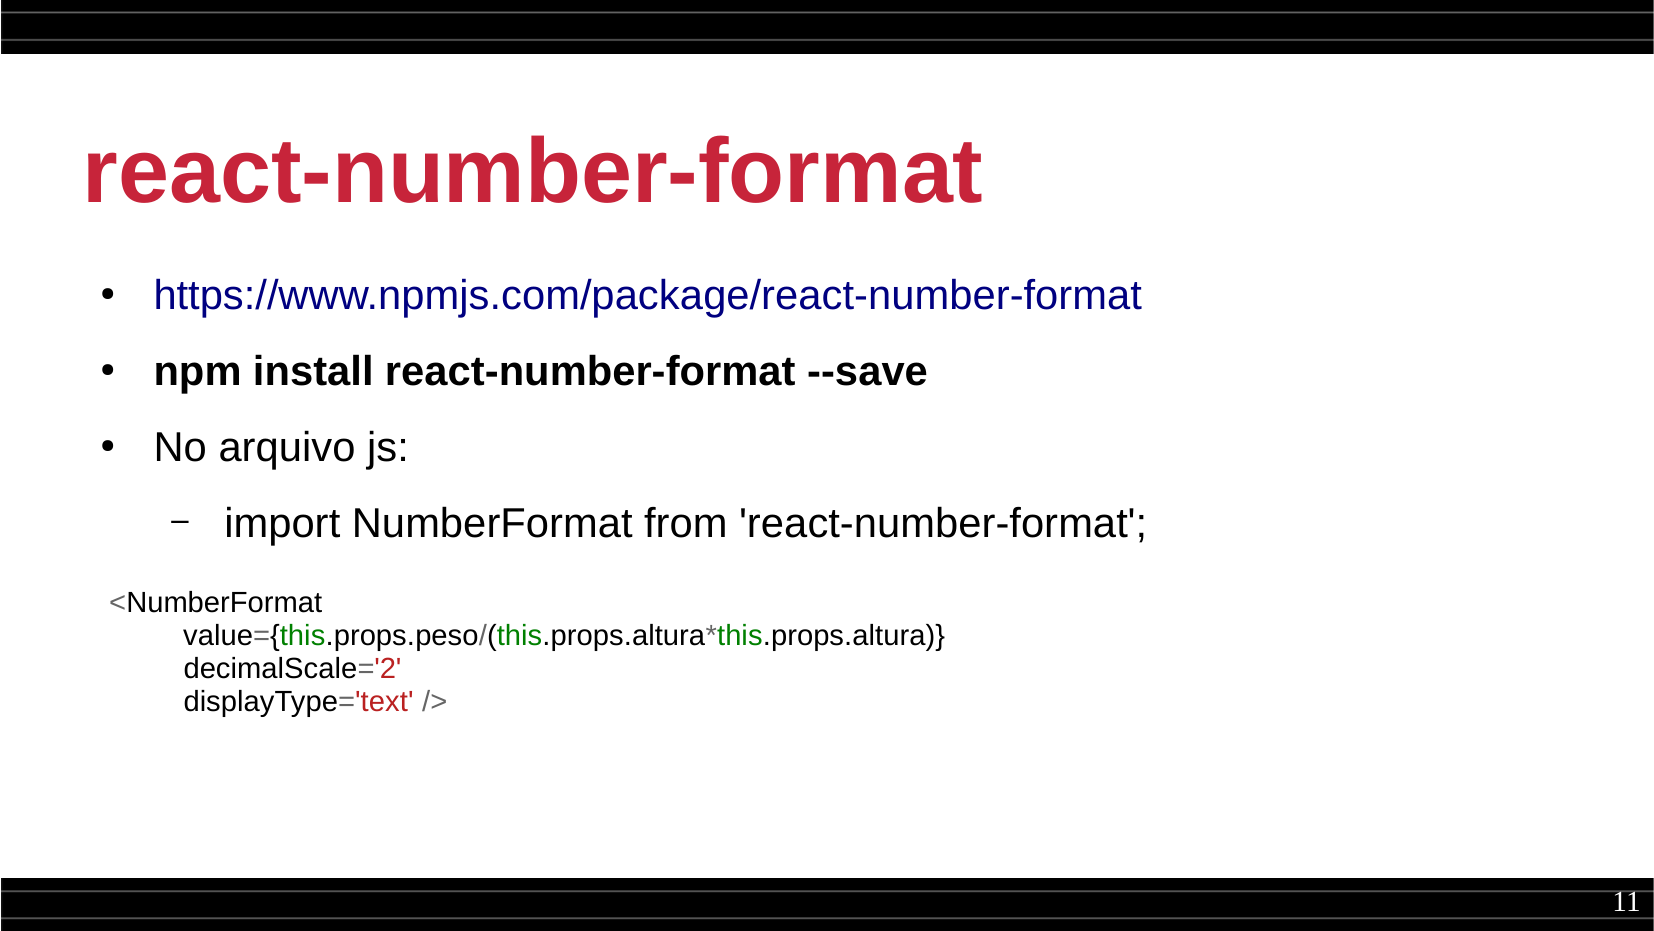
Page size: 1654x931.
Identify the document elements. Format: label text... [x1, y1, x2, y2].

picture [1, 0, 1654, 54]
text_box <NumberFormat value={this.props.peso/(this.props.altura*this.props.altura)} decimalScale='2' displayType='text' /> [94, 578, 1288, 725]
title react-number-format [82, 92, 1571, 249]
picture [1, 878, 1654, 931]
list https://www.npmjs.com/package/react-number-format npm install react-number-format --save No arquivo js: import NumberFormat from 'react-number-format'; [82, 271, 1571, 758]
